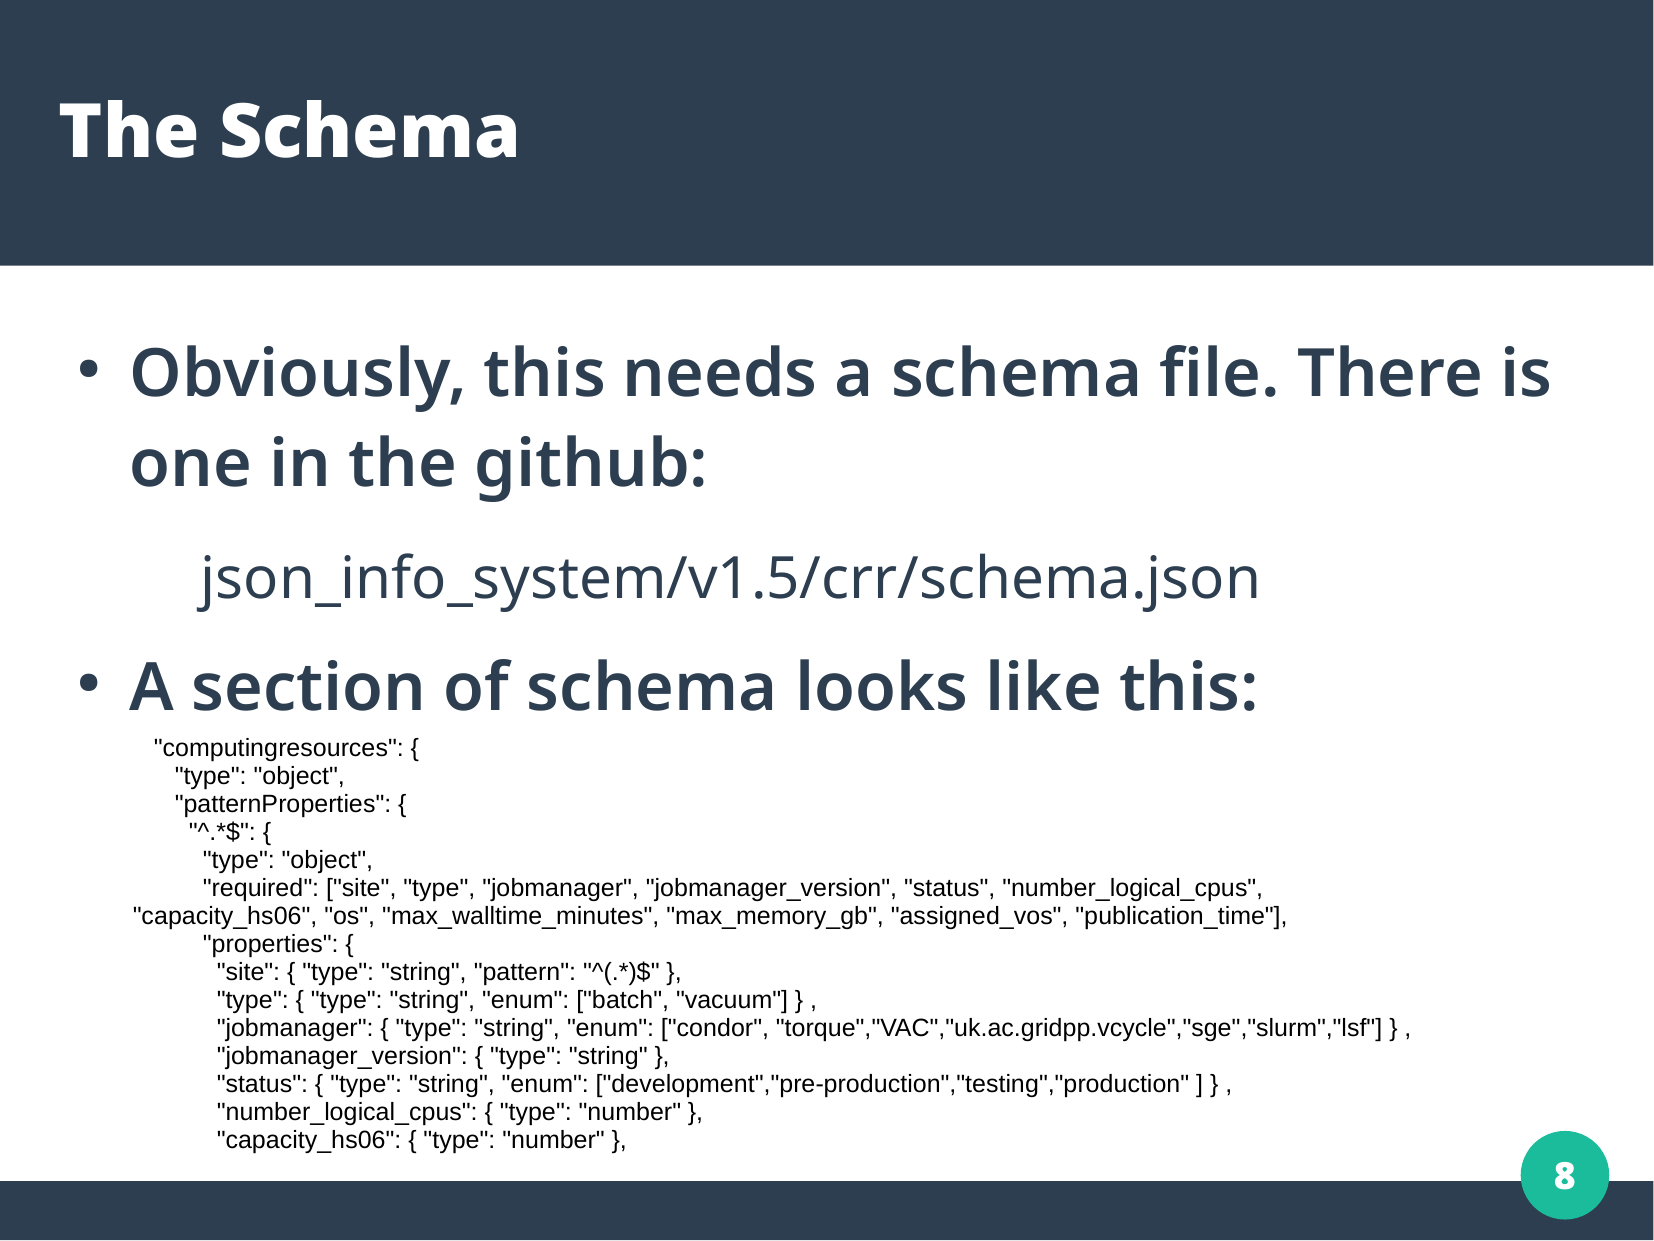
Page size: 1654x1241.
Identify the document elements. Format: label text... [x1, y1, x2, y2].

title The Schema [59, 49, 1595, 207]
list Obviously, this needs a schema file. There is one in the github: json_info_system/v1.5/crr/schema.json A section of schema looks like this: [59, 324, 1595, 1152]
text_box "computingresources": { "type": "object", "patternProperties": { "^.*$": { "type": "object", "required": ["site", "type", "jobmanager", "jobmanager_version", "status", "number_logical_cpus", "capacity_hs06", "os", "max_walltime_minutes", "max_memory_gb", "assigned_vos", "publication_time"], "properties": { "site": { "type": "string", "pattern": "^(.*)$" }, "type": { "type": "string", "enum": ["batch", "vacuum"] } , "jobmanager": { "type": "string", "enum": ["condor", "torque","VAC","uk.ac.gridpp.vcycle","sge","slurm","lsf"] } , "jobmanager_version": { "type": "string" }, "status": { "type": "string", "enum": ["development","pre-production","testing","production" ] } , "number_logical_cpus": { "type": "number" }, "capacity_hs06": { "type": "number" }, [118, 726, 1465, 1193]
